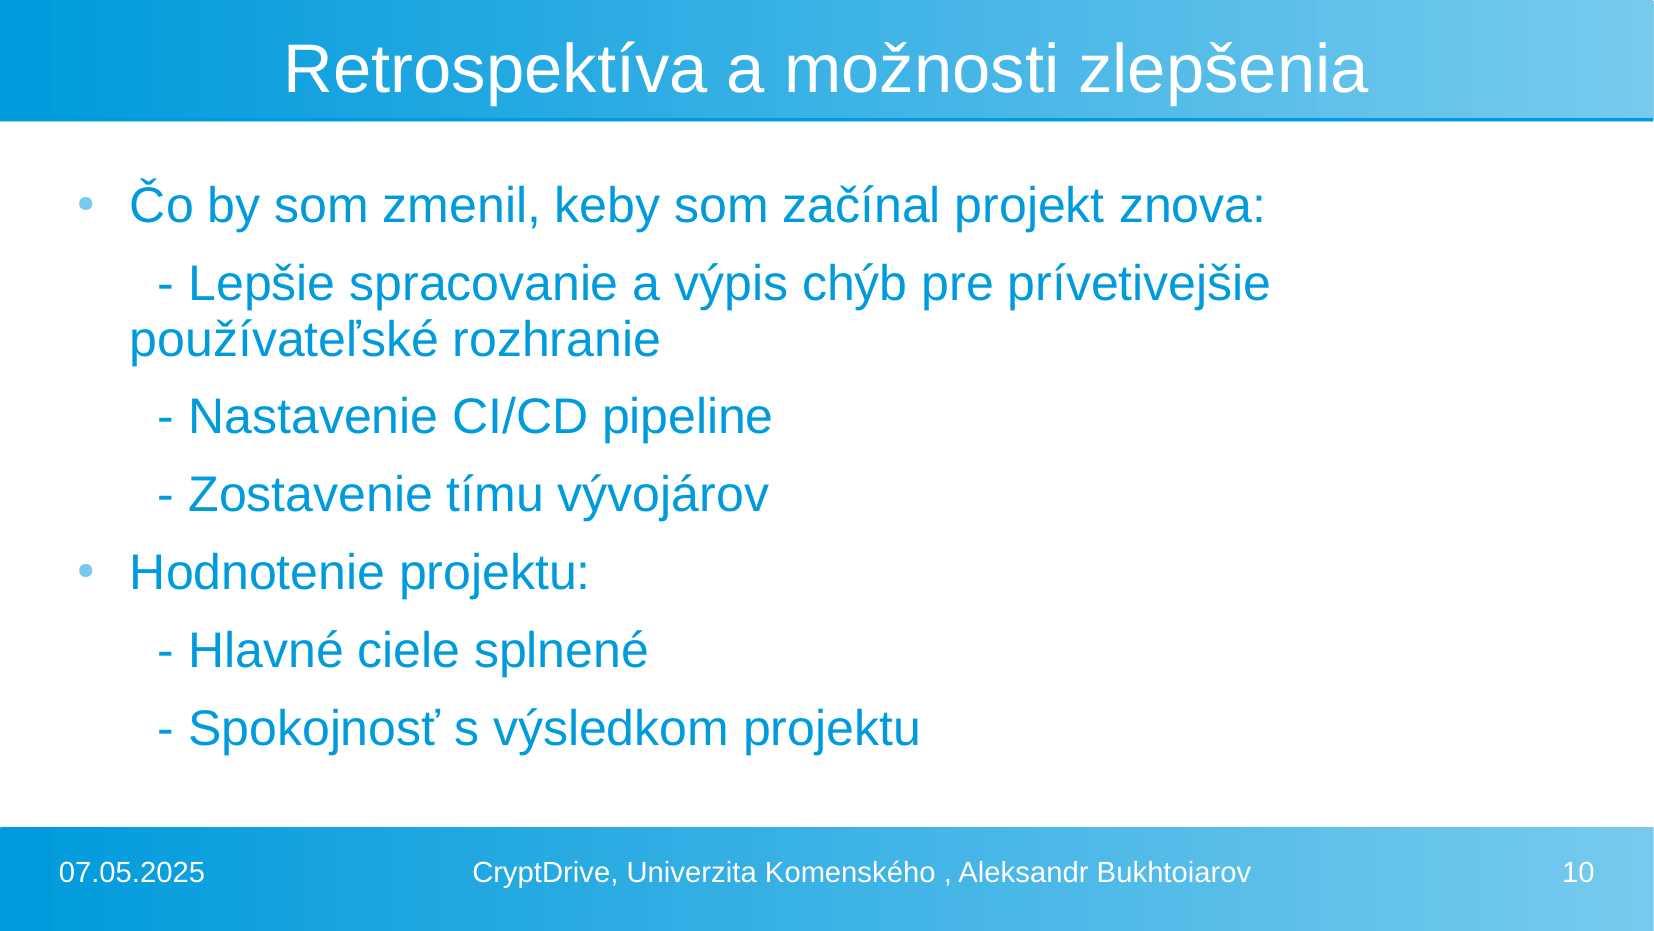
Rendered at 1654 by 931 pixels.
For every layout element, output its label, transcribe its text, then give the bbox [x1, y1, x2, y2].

title Retrospektíva a možnosti zlepšenia [59, 29, 1595, 108]
list Čo by som zmenil, keby som začínal projekt znova: - Lepšie spracovanie a výpis chýb pre prívetivejšie používateľské rozhranie - Nastavenie CI/CD pipeline - Zostavenie tímu vývojárov Hodnotenie projektu: - Hlavné ciele splnené - Spokojnosť s výsledkom projektu [59, 177, 1595, 768]
